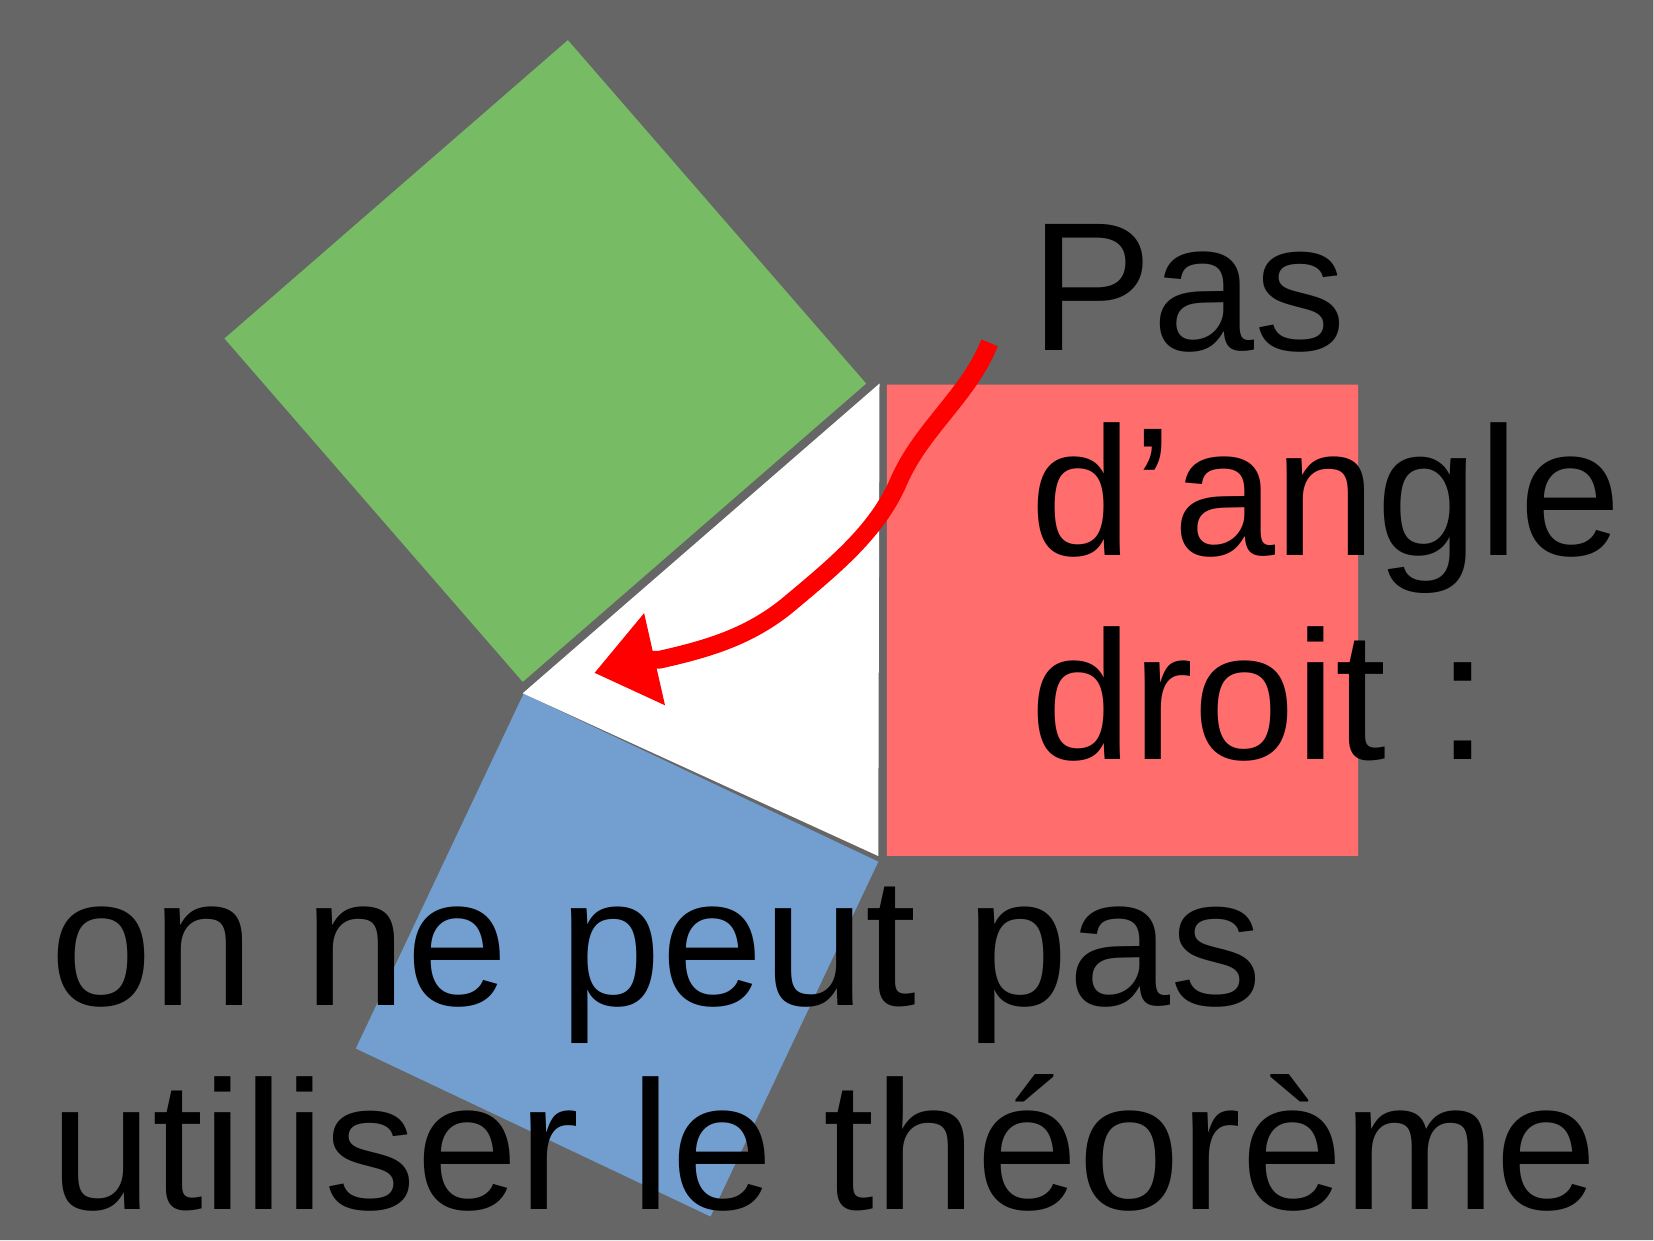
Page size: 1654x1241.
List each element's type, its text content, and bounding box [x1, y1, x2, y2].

text_box [0, 0, 1654, 1241]
text_box on ne peut pas utiliser le théorème [35, 831, 1646, 1241]
text_box Pas d’angle droit : [1015, 177, 1637, 807]
